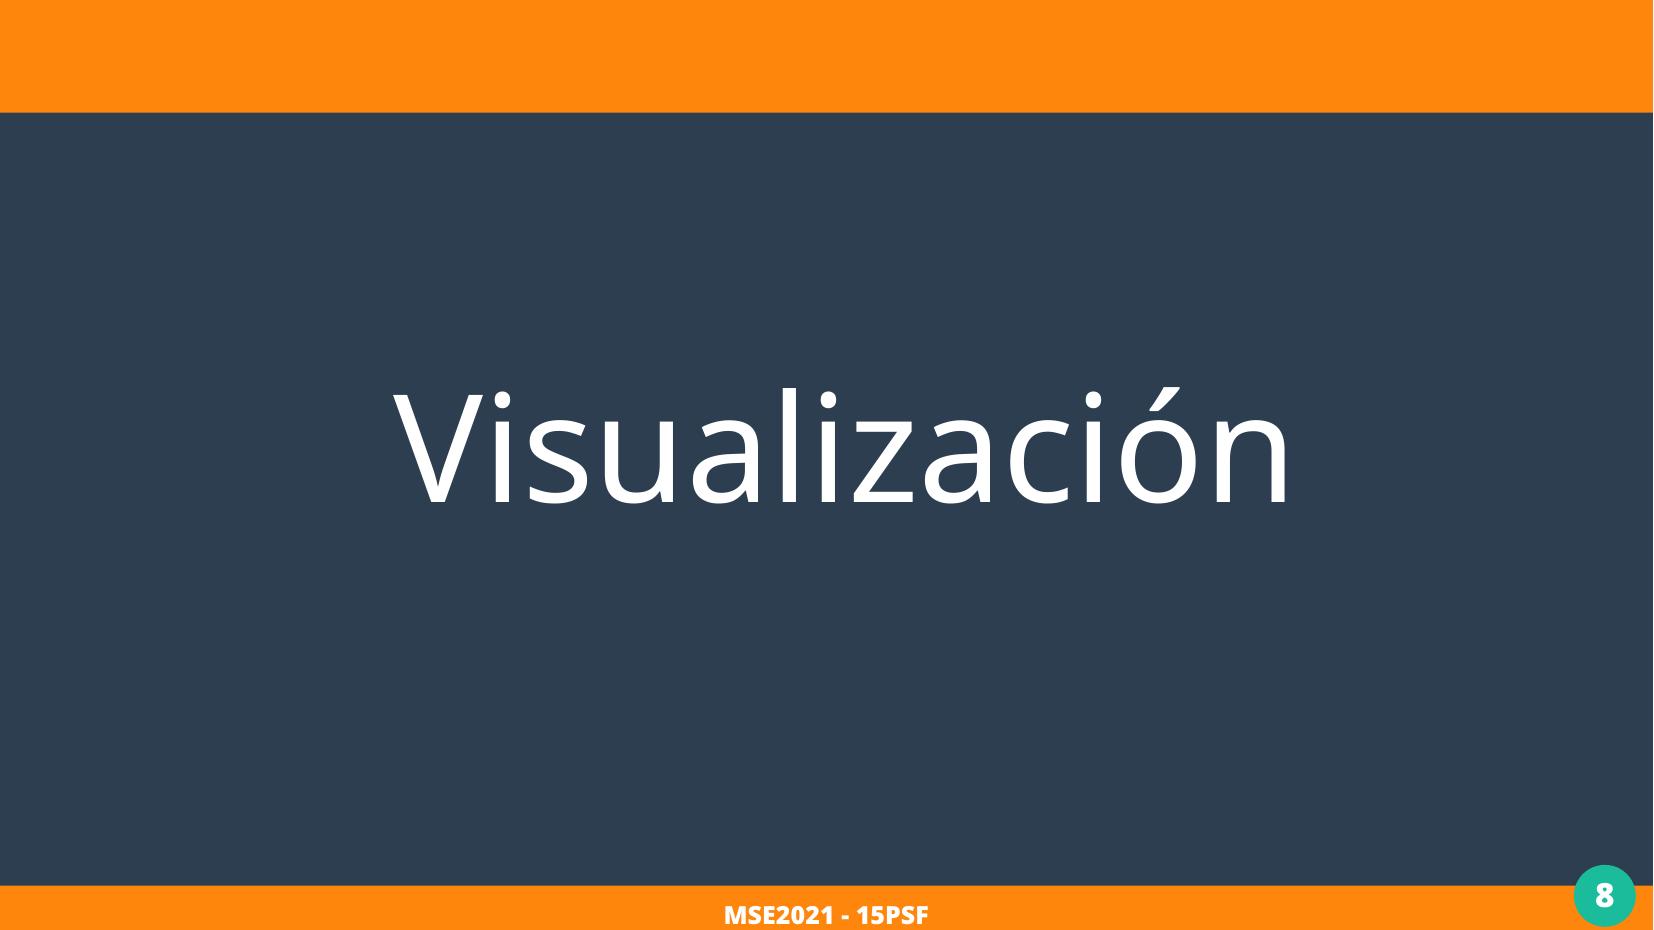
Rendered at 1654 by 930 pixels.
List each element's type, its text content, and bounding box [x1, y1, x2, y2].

list Visualización [393, 342, 1645, 579]
